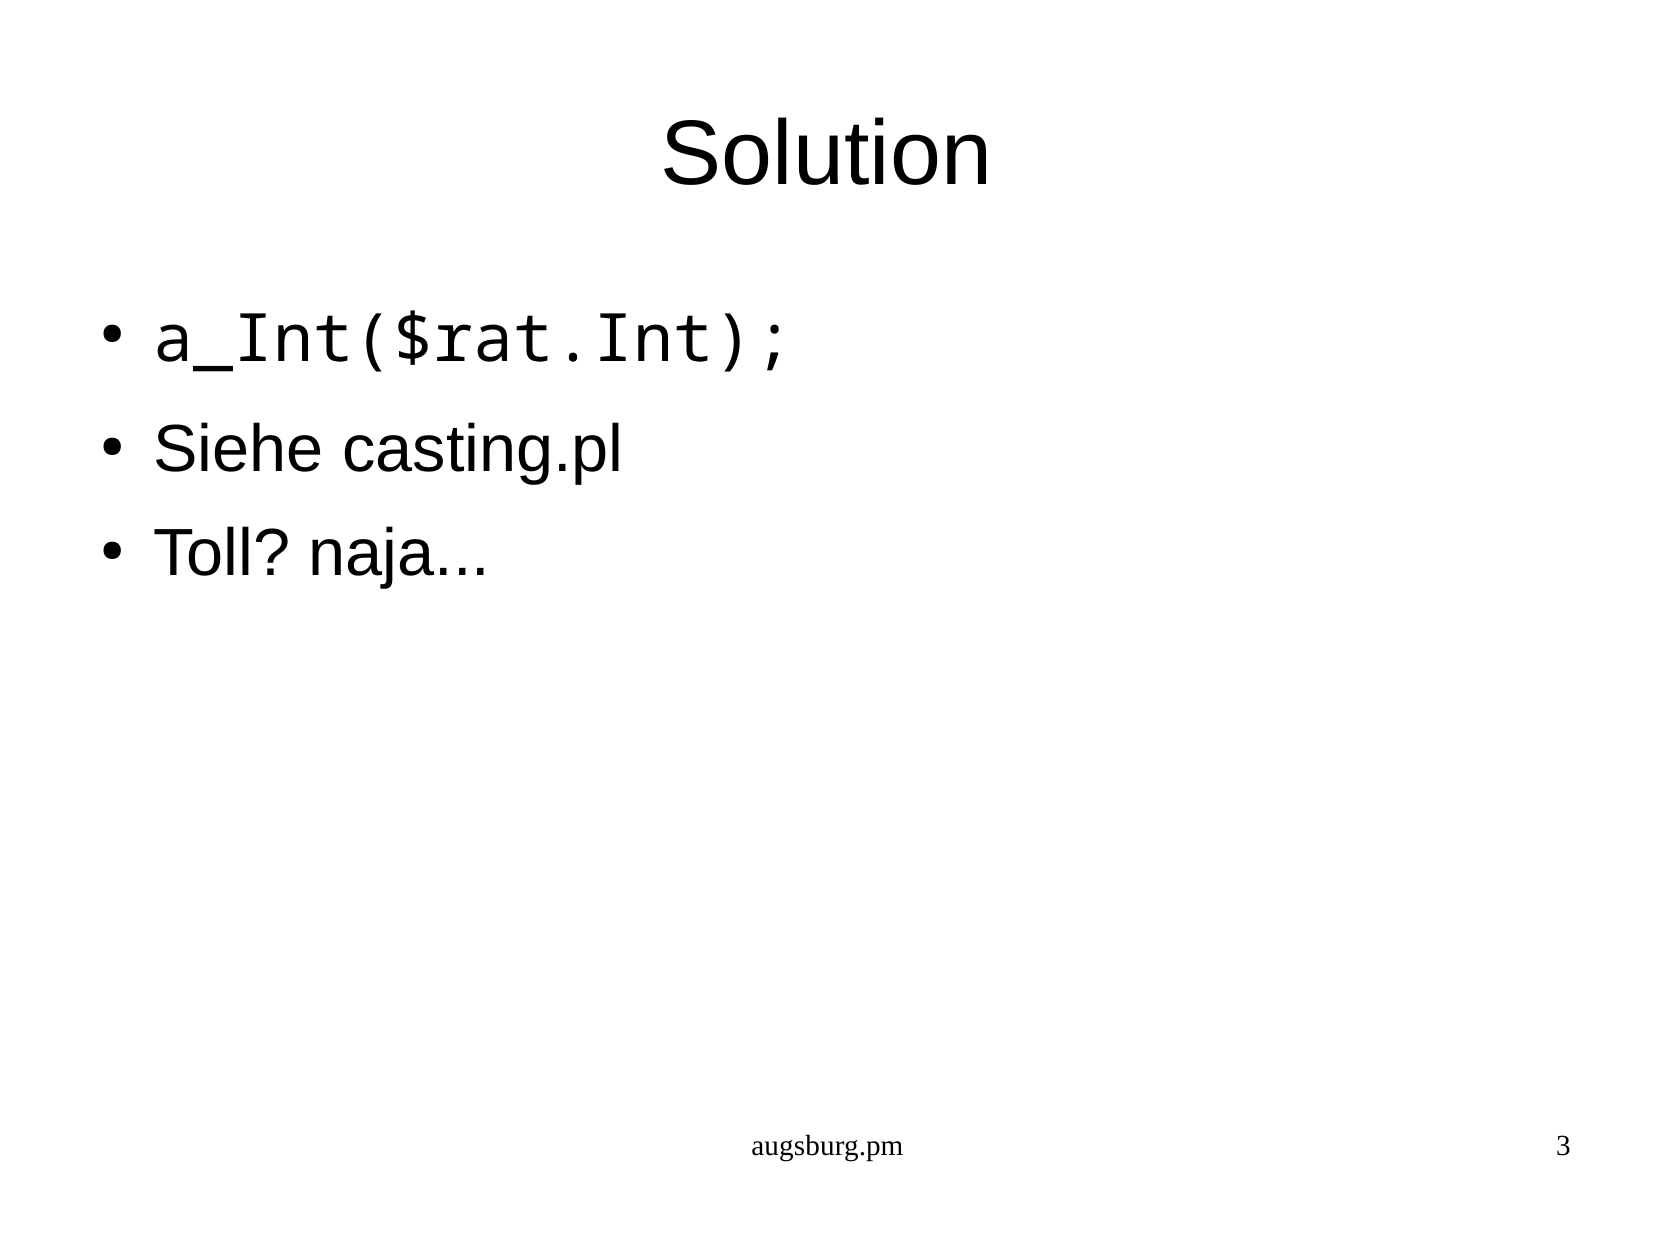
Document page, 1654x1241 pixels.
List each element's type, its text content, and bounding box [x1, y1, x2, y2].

list a_Int($rat.Int); Siehe casting.pl Toll? naja... [82, 290, 1571, 1010]
title Solution [82, 49, 1571, 257]
